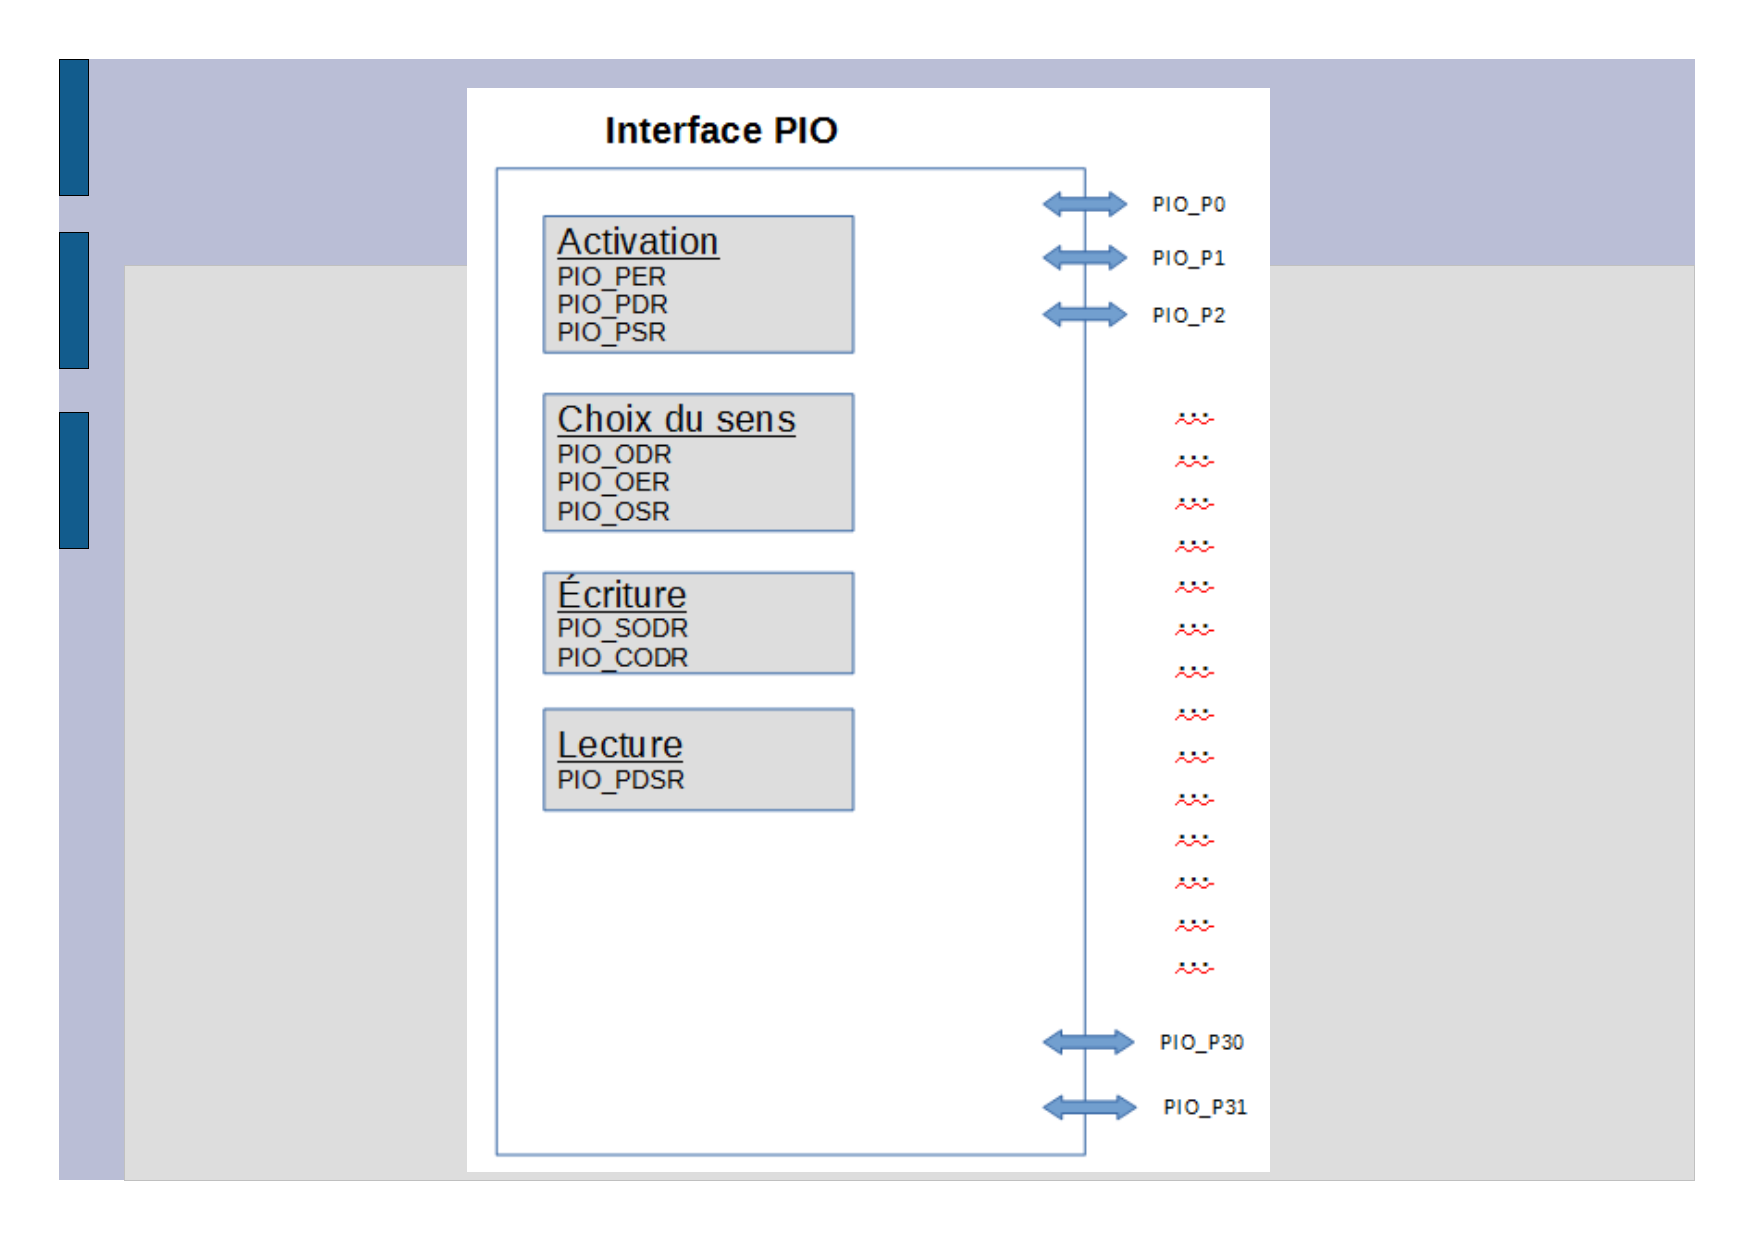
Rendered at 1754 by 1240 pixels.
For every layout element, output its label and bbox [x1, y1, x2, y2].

picture [467, 88, 1270, 1172]
